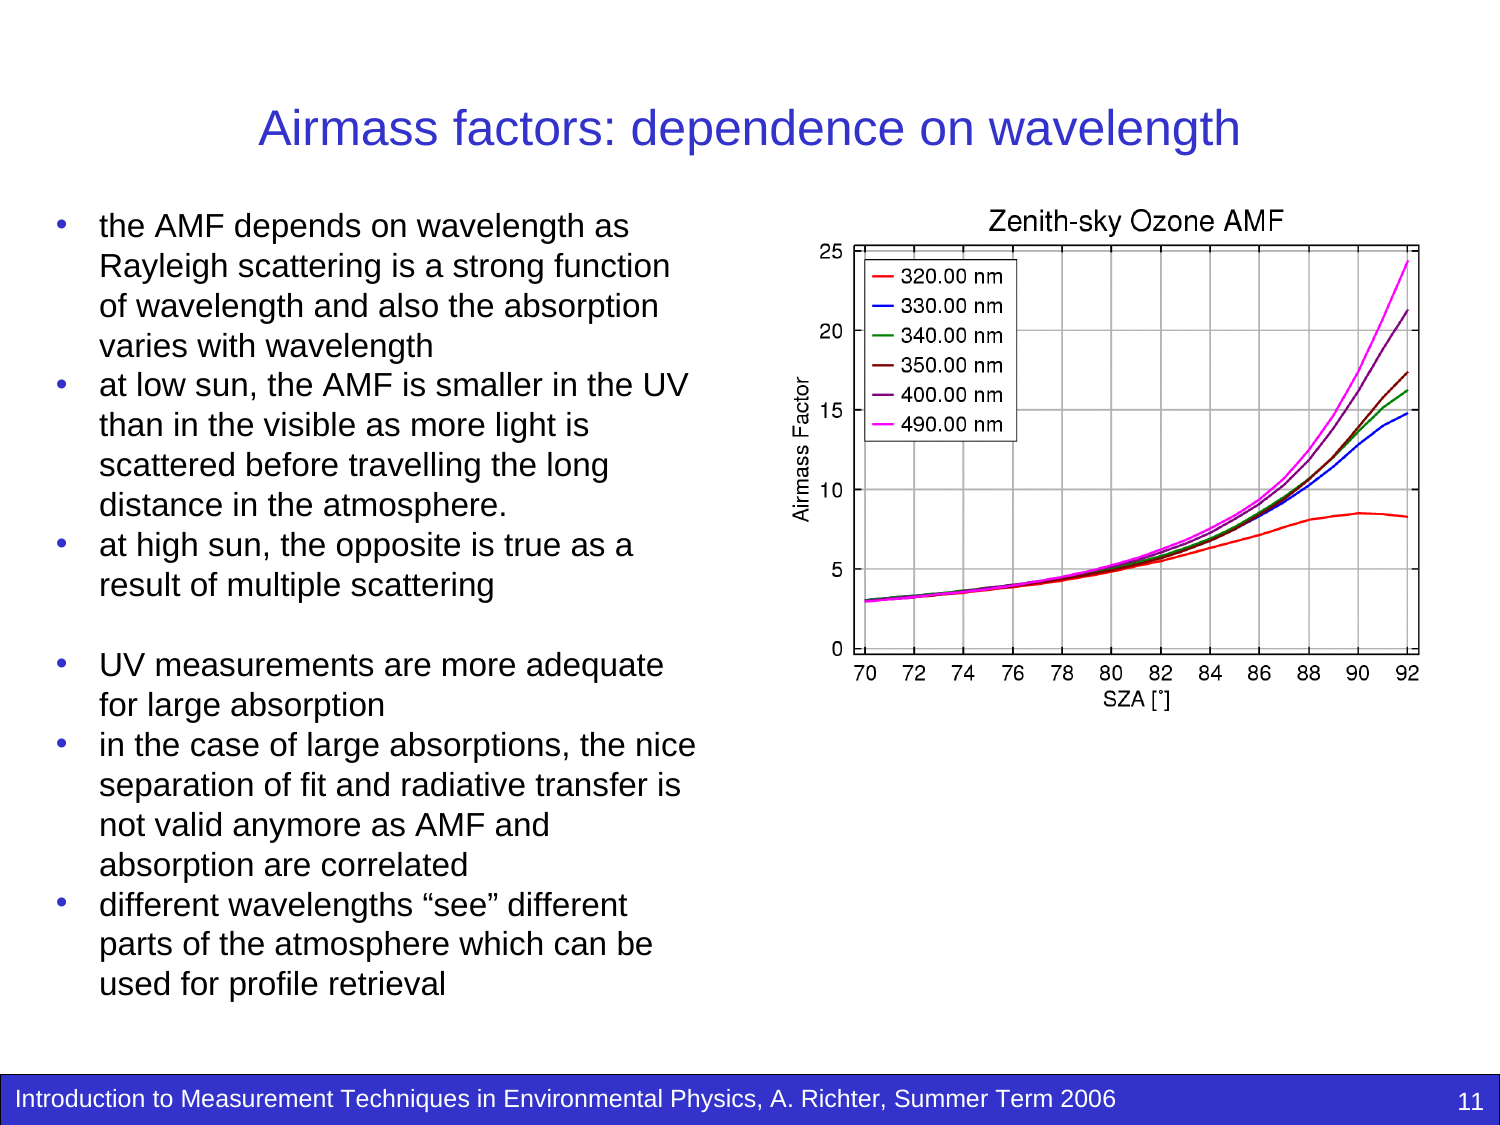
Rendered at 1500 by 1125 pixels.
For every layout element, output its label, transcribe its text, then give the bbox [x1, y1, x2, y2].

text_box Airmass factors: dependence on wavelength [0, 87, 1500, 163]
text_box the AMF depends on wavelength as Rayleigh scattering is a strong function of wavelength and also the absorption varies with wavelength at low sun, the AMF is smaller in the UV than in the visible as more light is scattered before travelling the long distance in the atmosphere. at high sun, the opposite is true as a result of multiple scattering UV measurements are more adequate for large absorption in the case of large absorptions, the nice separation of fit and radiative transfer is not valid anymore as AMF and absorption are correlated different wavelengths “see” different parts of the atmosphere which can be used for profile retrieval [41, 196, 715, 1071]
picture [750, 196, 1472, 717]
